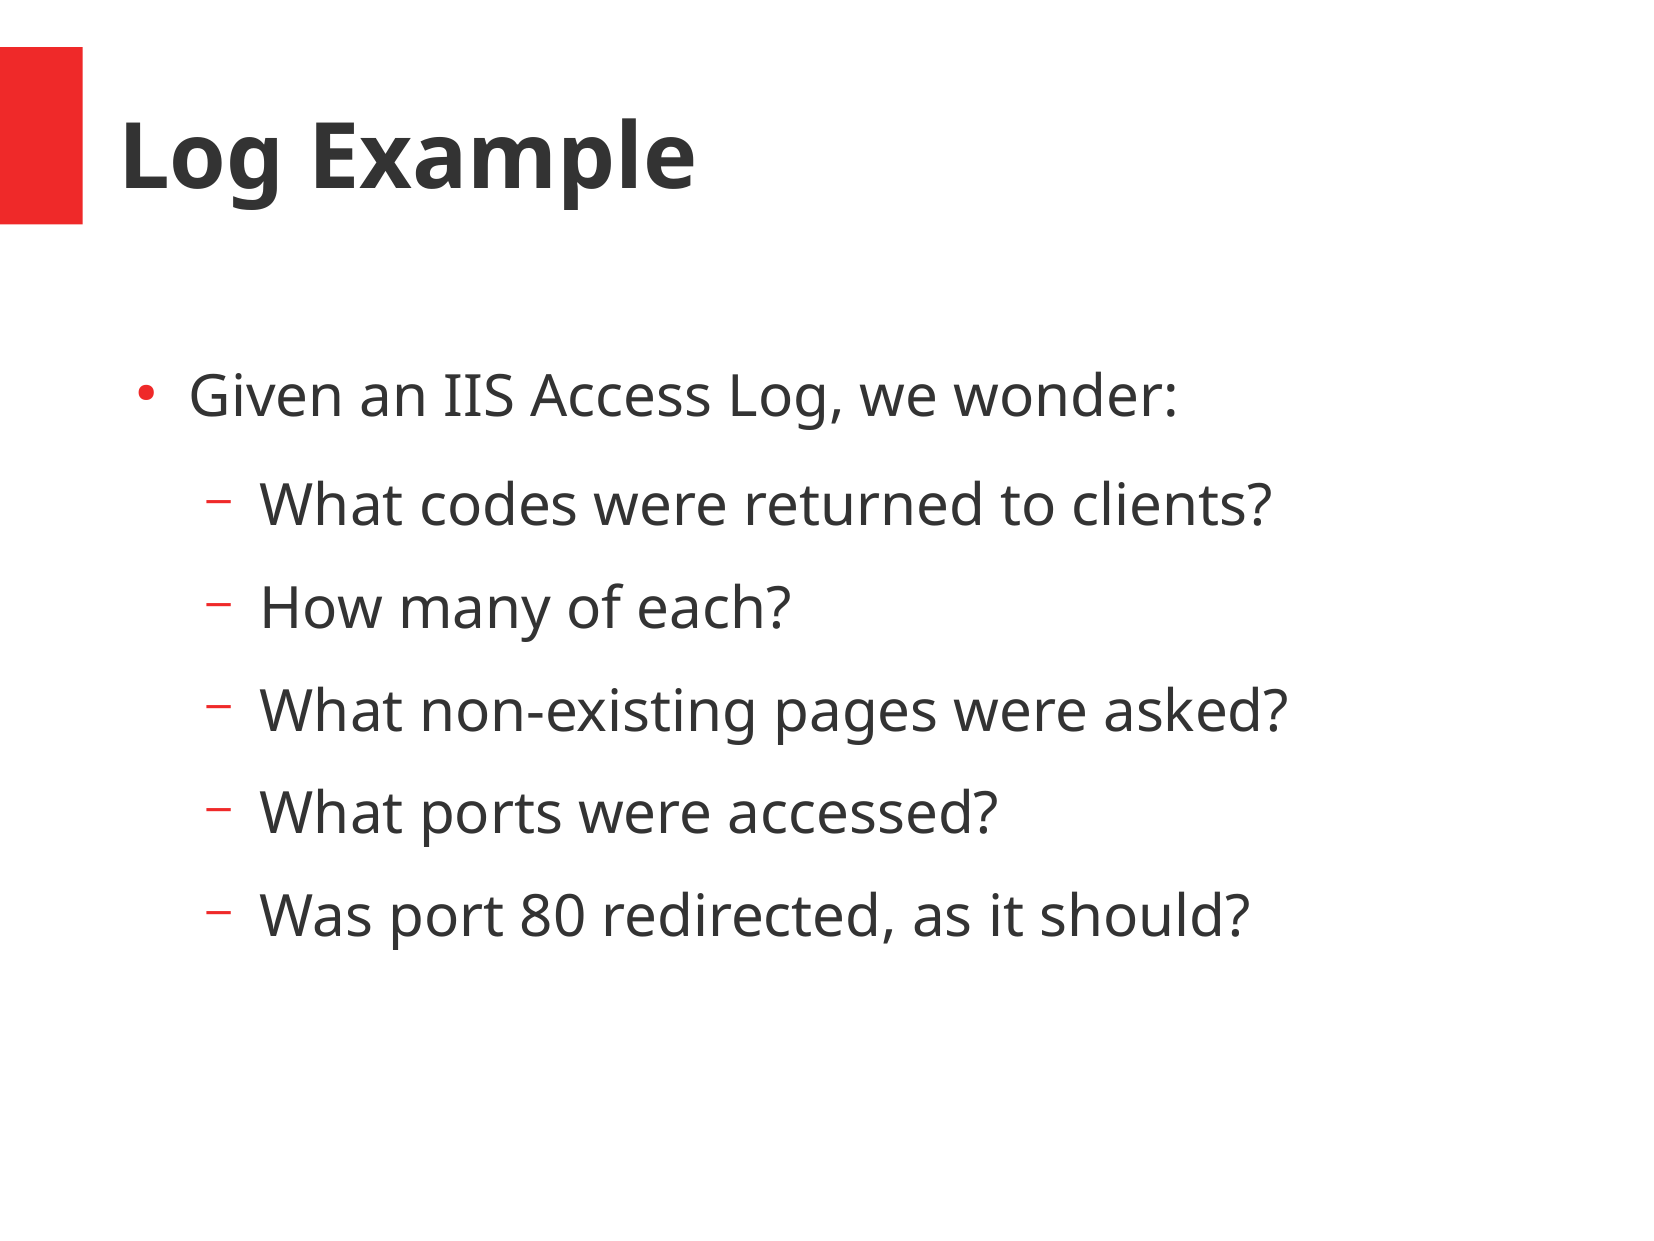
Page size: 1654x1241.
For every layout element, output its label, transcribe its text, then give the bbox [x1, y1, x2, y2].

title Log Example [118, 49, 1571, 257]
list Given an IIS Access Log, we wonder: What codes were returned to clients? How many of each? What non-existing pages were asked? What ports were accessed? Was port 80 redirected, as it should? [118, 354, 1536, 1074]
